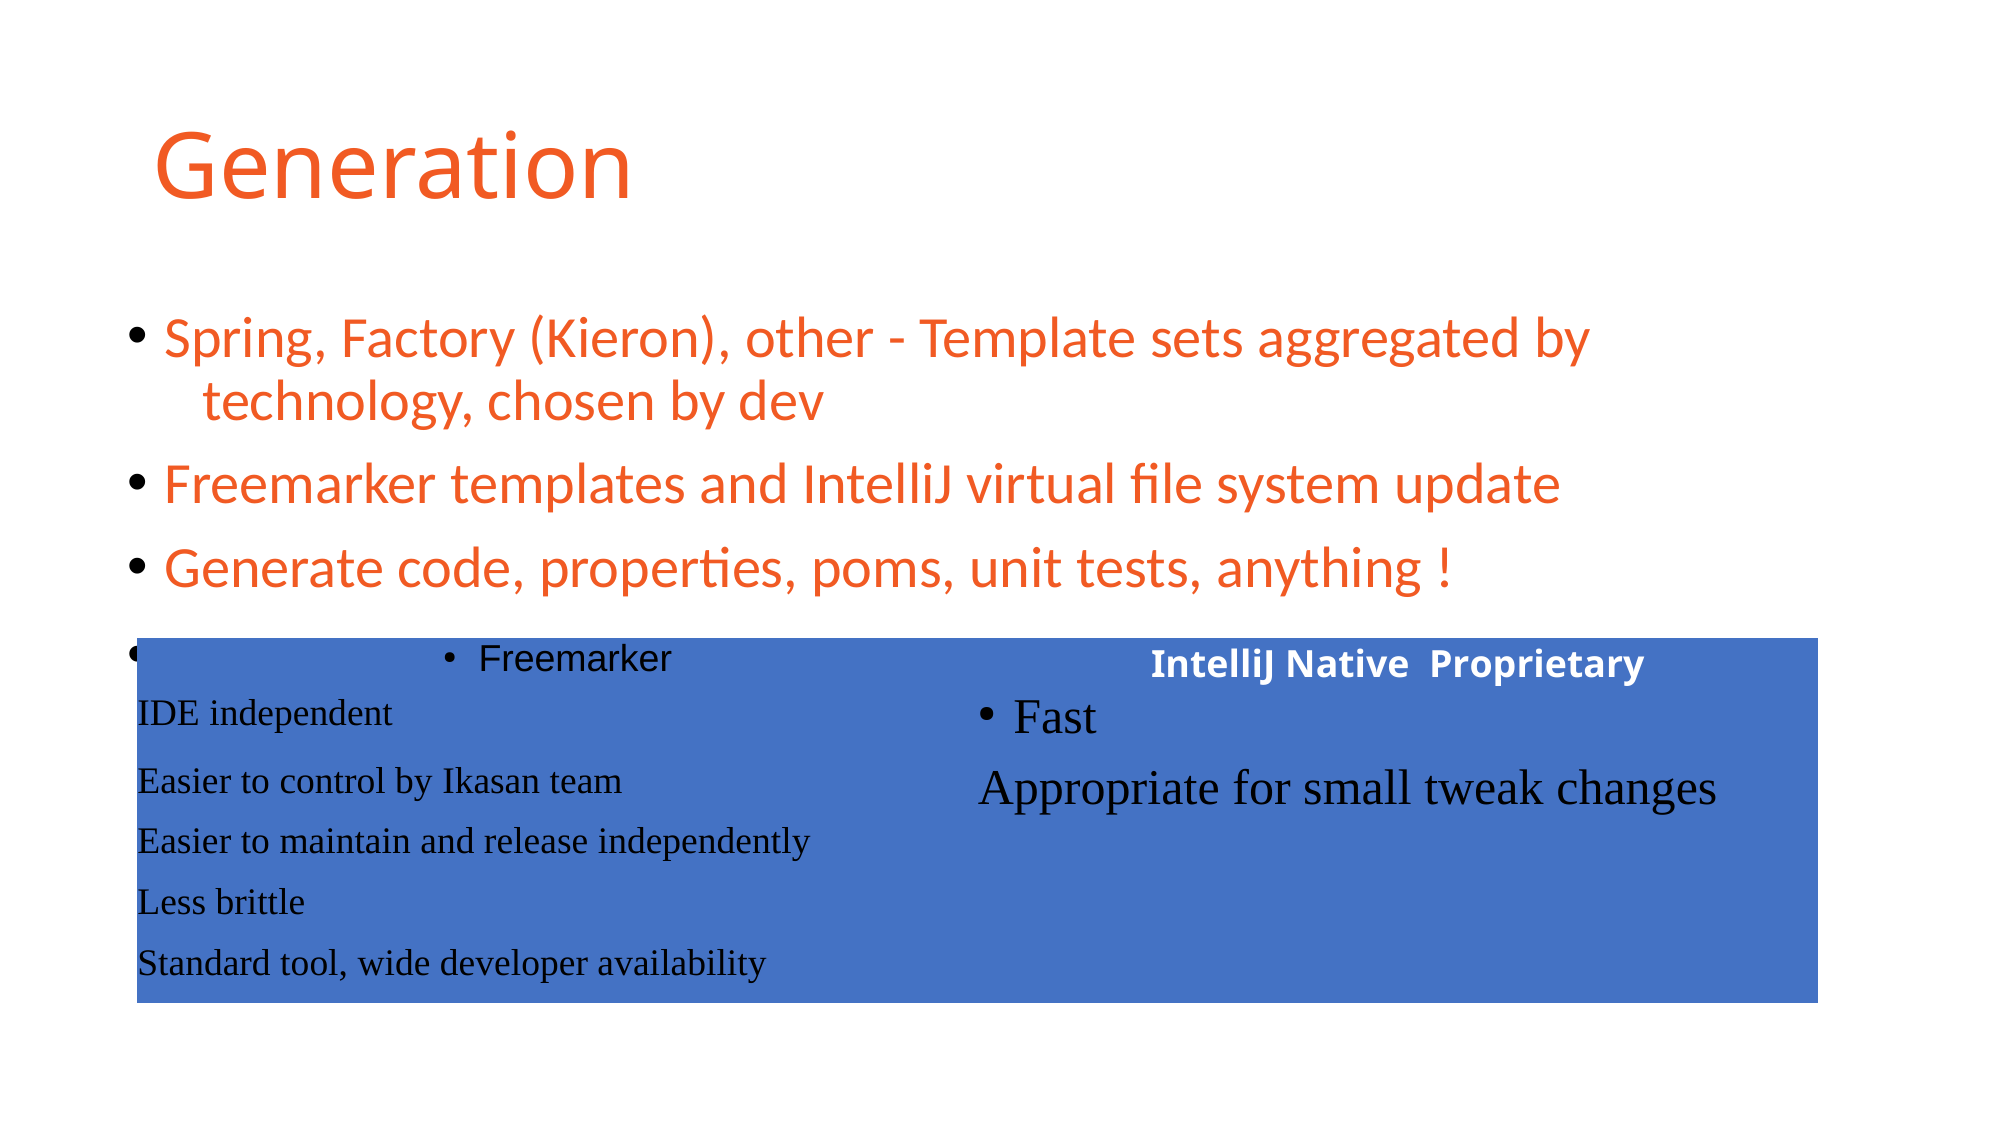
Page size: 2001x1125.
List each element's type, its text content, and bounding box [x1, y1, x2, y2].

table_header Freemarker [137, 638, 978, 699]
table_cell [978, 820, 1818, 881]
title Generation [137, 59, 1863, 278]
table_cell [978, 942, 1818, 1003]
table_cell [978, 881, 1818, 942]
table_cell Easier to maintain and release independently [137, 820, 978, 881]
table_cell Less brittle [137, 881, 978, 942]
list Spring, Factory (Kieron), other - Template sets aggregated by technology, chosen by dev Freemarker templates and IntelliJ virtual file system update Generate code, properties, poms, unit tests, anything ! [112, 299, 1863, 1014]
table_cell Standard tool, wide developer availability [137, 942, 978, 1003]
table_cell Appropriate for small tweak changes [978, 760, 1818, 820]
table_cell Fast [978, 699, 1818, 760]
table_cell IDE independent [137, 699, 978, 760]
table_cell Easier to control by Ikasan team [137, 760, 978, 820]
table_header IntelliJ Native Proprietary [978, 638, 1818, 699]
